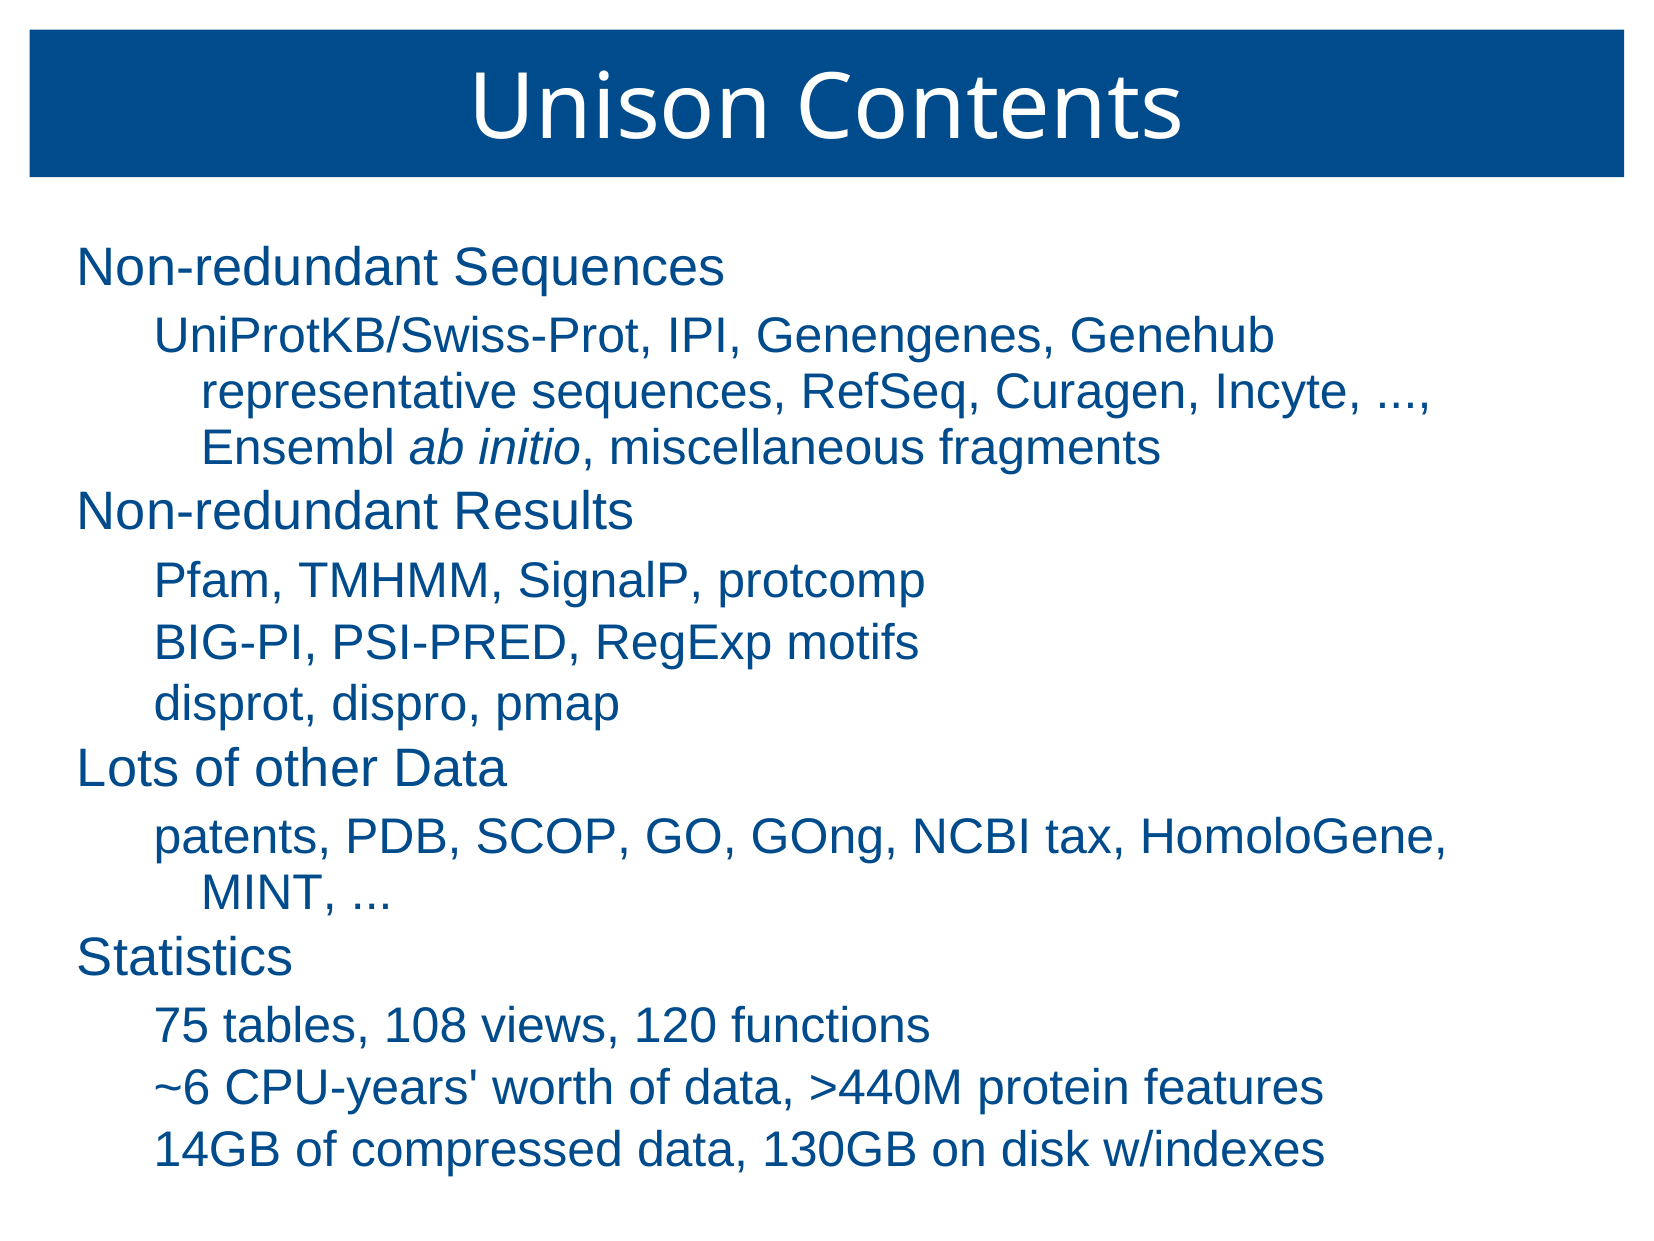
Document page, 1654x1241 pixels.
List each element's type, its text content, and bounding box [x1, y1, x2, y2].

title Unison Contents [29, 29, 1625, 178]
list Non-redundant Sequences UniProtKB/Swiss-Prot, IPI, Genengenes, Genehub representative sequences, RefSeq, Curagen, Incyte, ..., Ensembl ab initio, miscellaneous fragments Non-redundant Results Pfam, TMHMM, SignalP, protcomp BIG-PI, PSI-PRED, RegExp motifs disprot, dispro, pmap Lots of other Data patents, PDB, SCOP, GO, GOng, NCBI tax, HomoloGene, MINT, ... Statistics 75 tables, 108 views, 120 functions ~6 CPU-years' worth of data, >440M protein features 14GB of compressed data, 130GB on disk w/indexes [59, 236, 1565, 1177]
